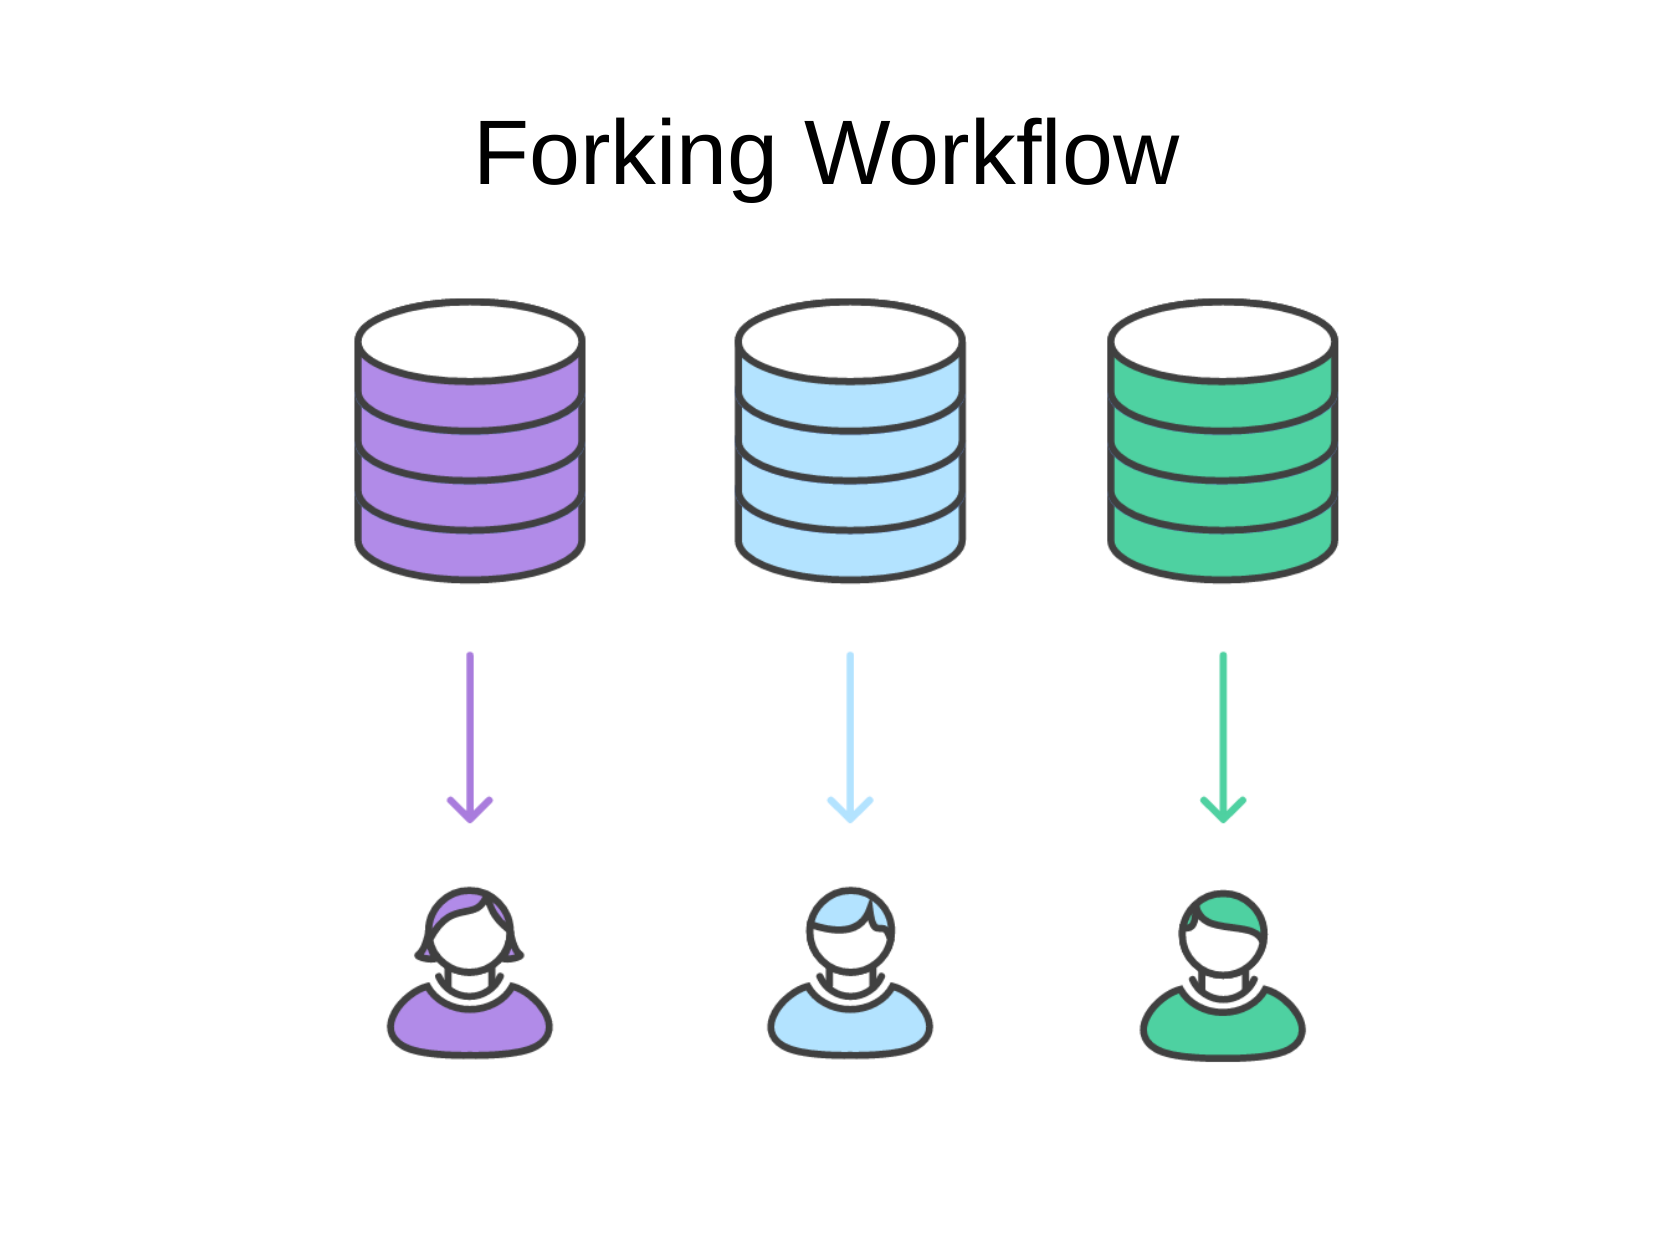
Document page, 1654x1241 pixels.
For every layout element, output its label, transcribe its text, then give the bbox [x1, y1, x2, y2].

picture [319, 295, 1351, 1066]
title Forking Workflow [82, 49, 1571, 257]
